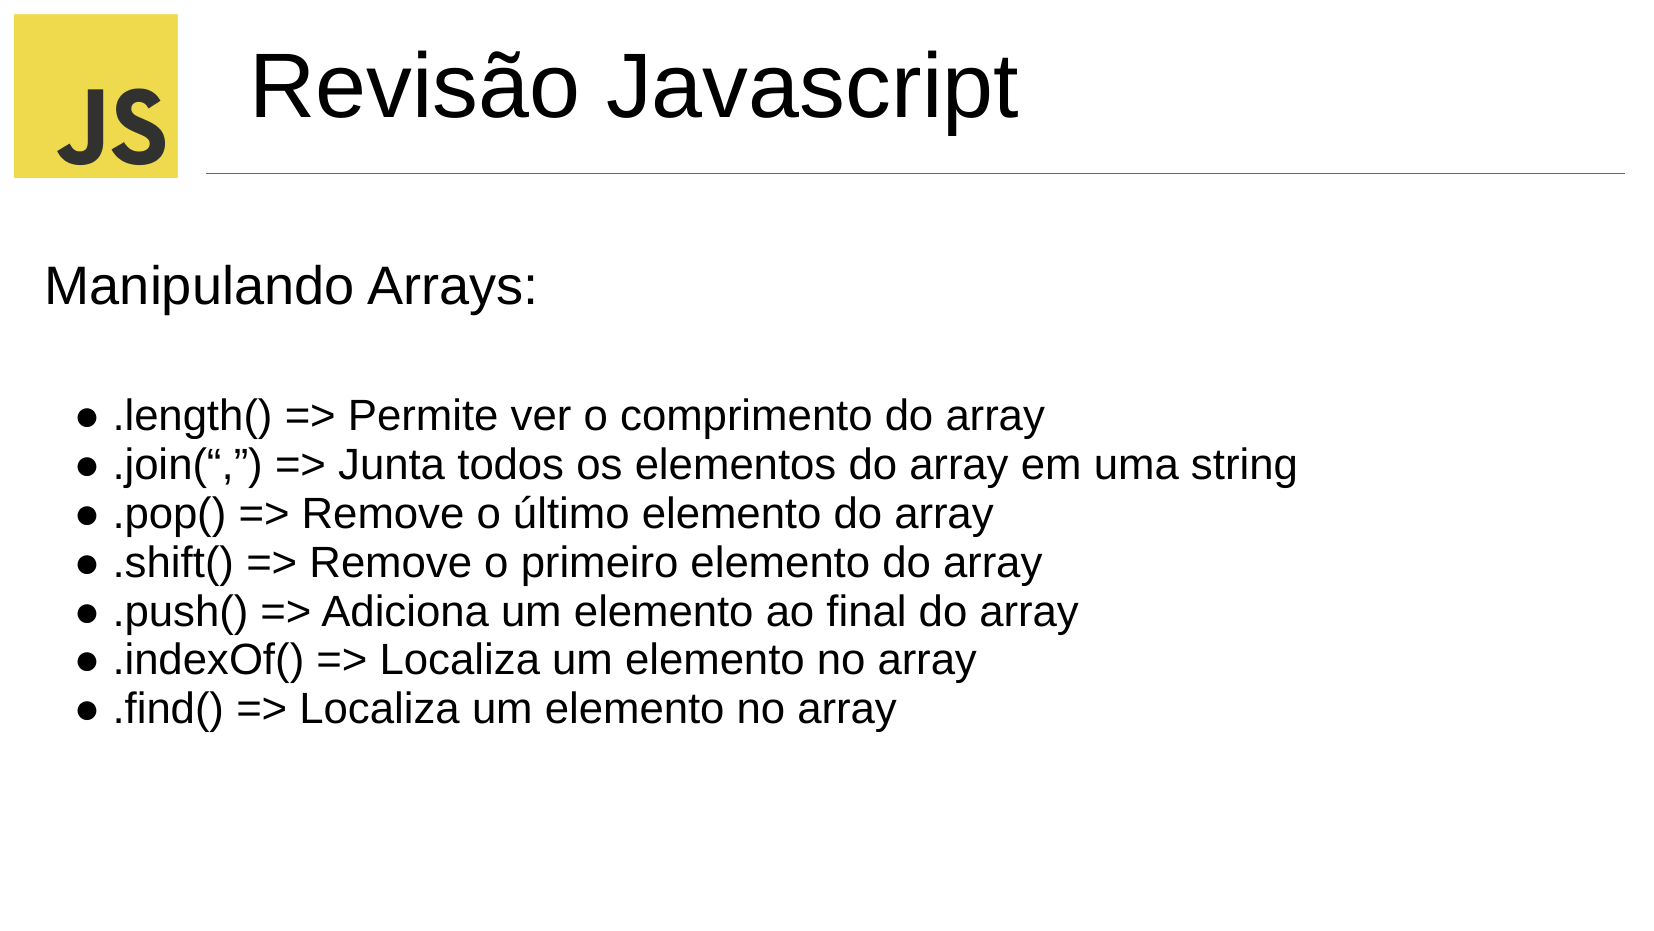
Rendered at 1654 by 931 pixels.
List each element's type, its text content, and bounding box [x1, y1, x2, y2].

text_box Manipulando Arrays: [29, 248, 650, 384]
text_box ● .length() => Permite ver o comprimento do array ● .join(“,”) => Junta todos os elementos do array em uma string ● .pop() => Remove o último elemento do array ● .shift() => Remove o primeiro elemento do array ● .push() => Adiciona um elemento ao final do array ● .indexOf() => Localiza um elemento no array ● .find() => Localiza um elemento no array [59, 383, 1359, 857]
picture [14, 14, 178, 178]
title Revisão Javascript [249, 7, 1654, 164]
